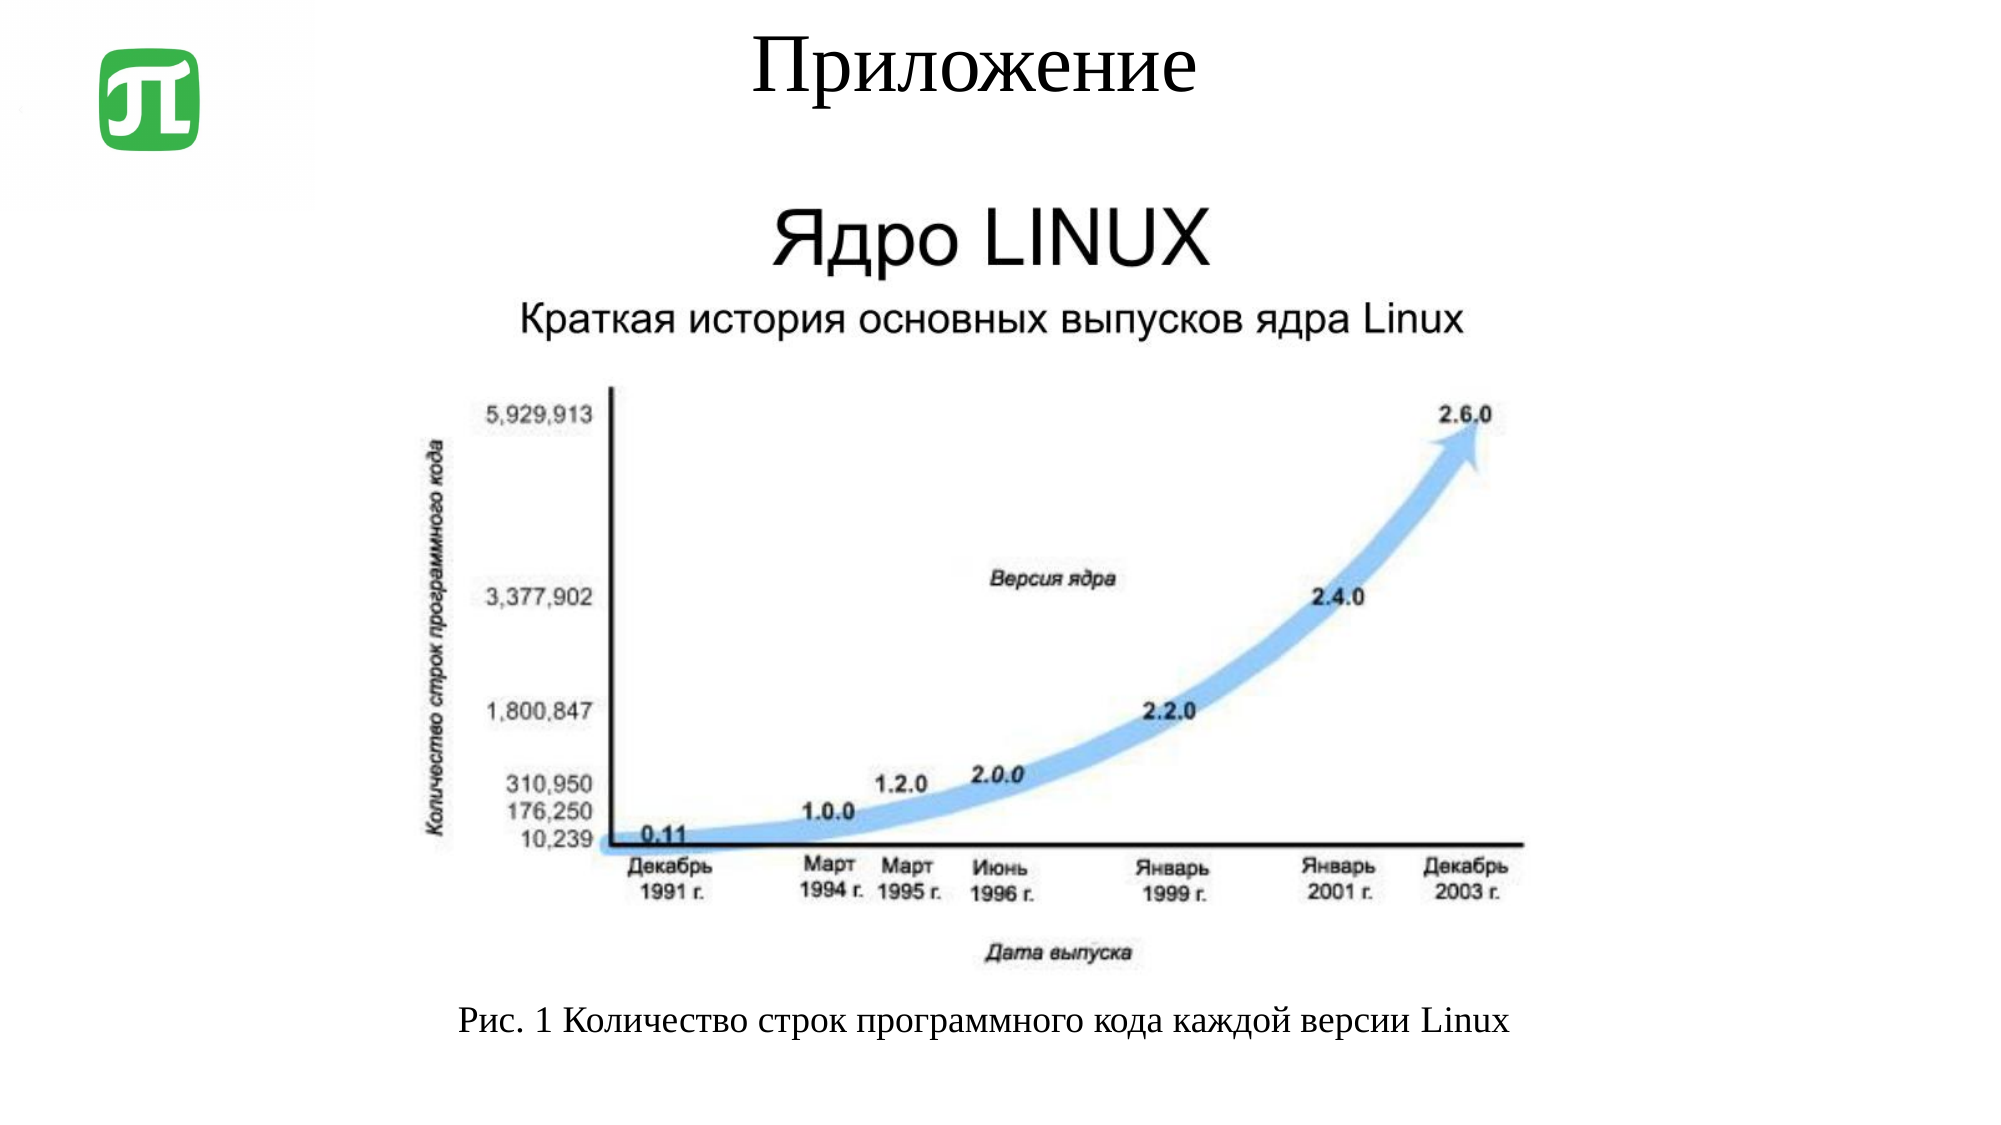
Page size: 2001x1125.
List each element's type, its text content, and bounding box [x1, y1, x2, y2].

text_box Рис. 1 Количество строк программного кода каждой версии Linux [442, 991, 1861, 1053]
picture [0, 0, 315, 211]
picture [354, 118, 1630, 1075]
text_box Приложение [348, 9, 1602, 127]
